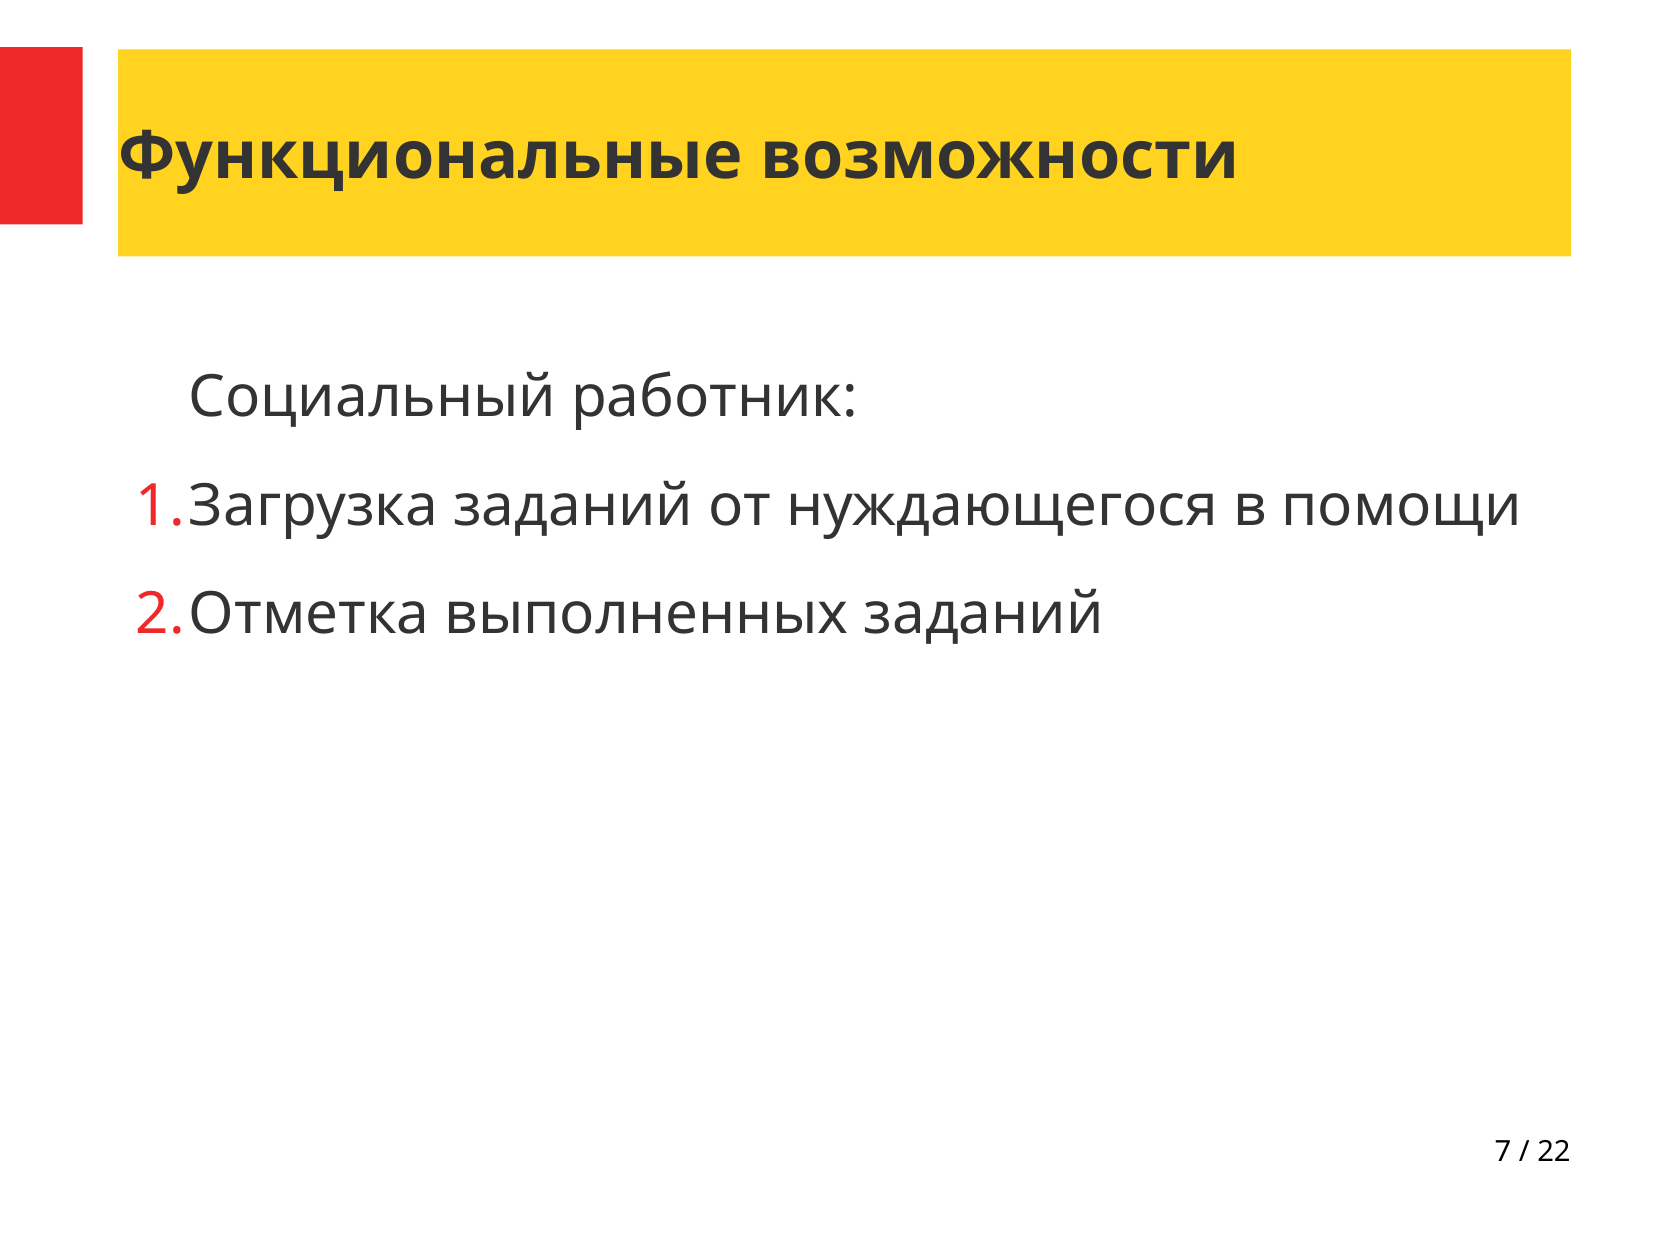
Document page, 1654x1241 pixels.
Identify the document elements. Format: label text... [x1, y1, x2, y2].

title Функциональные возможности [118, 49, 1571, 257]
list Социальный работник: Загрузка заданий от нуждающегося в помощи Отметка выполненных заданий [118, 354, 1536, 1074]
